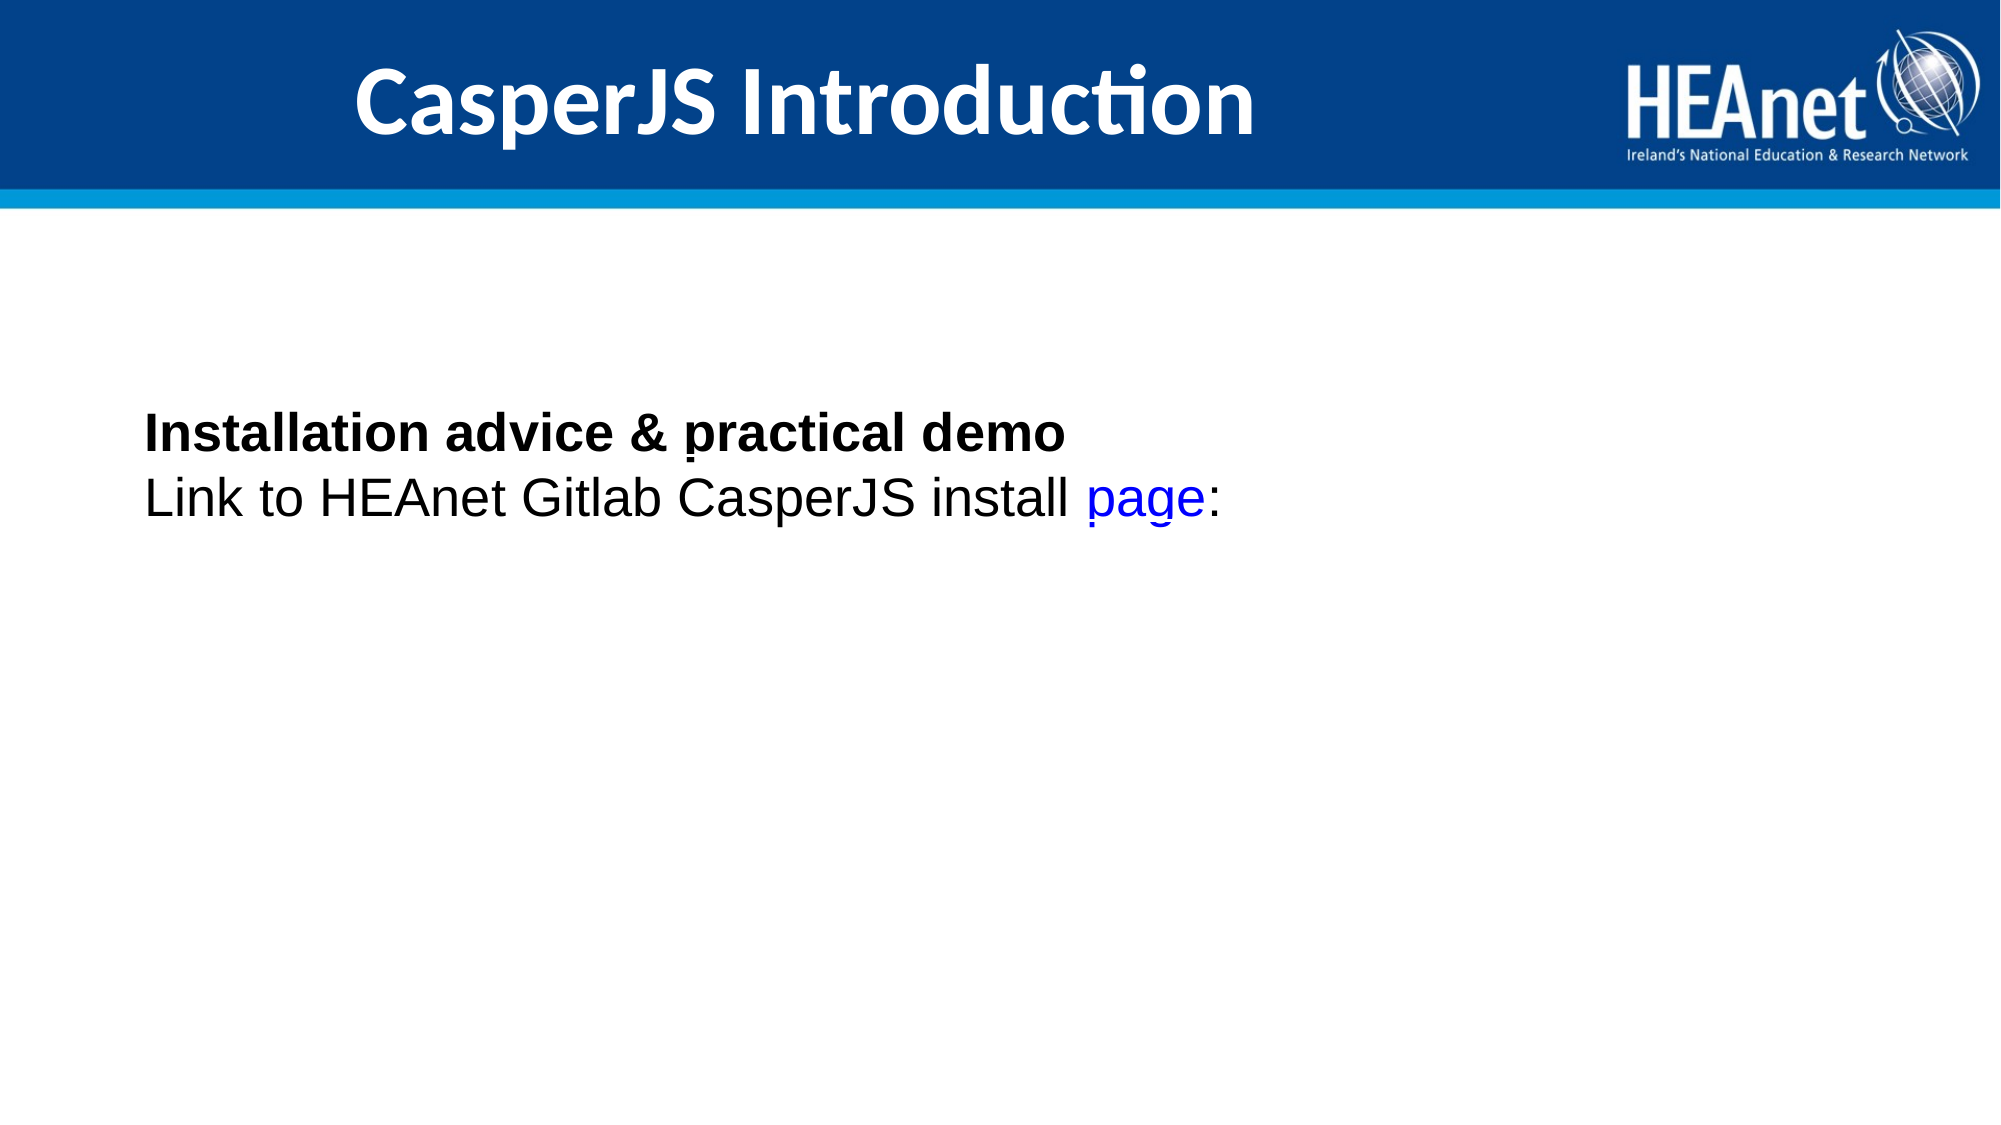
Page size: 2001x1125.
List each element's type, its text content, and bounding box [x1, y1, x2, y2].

text_box CasperJS Introduction [54, 35, 1559, 154]
picture [0, 0, 2001, 189]
text_box Installation advice & practical demo Link to HEAnet Gitlab CasperJS install page: [129, 389, 1900, 851]
picture [0, 208, 2001, 1125]
